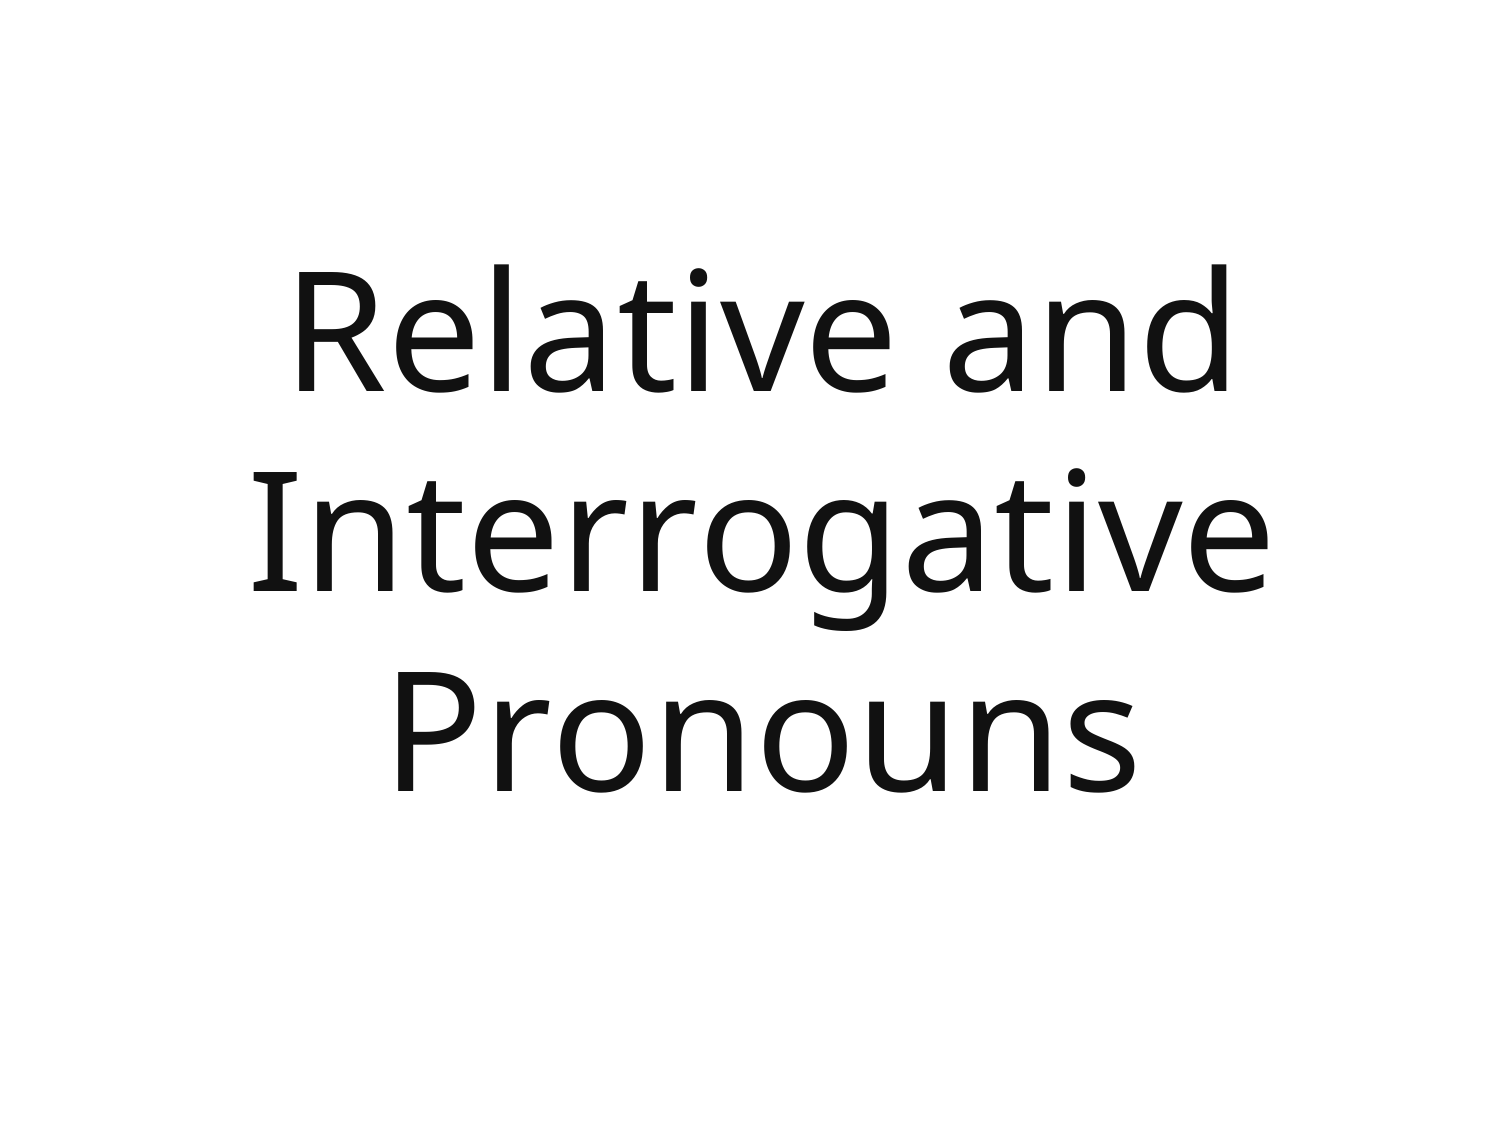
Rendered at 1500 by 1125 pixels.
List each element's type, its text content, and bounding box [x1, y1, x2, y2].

text_box Relative and Interrogative Pronouns [125, 187, 1401, 863]
